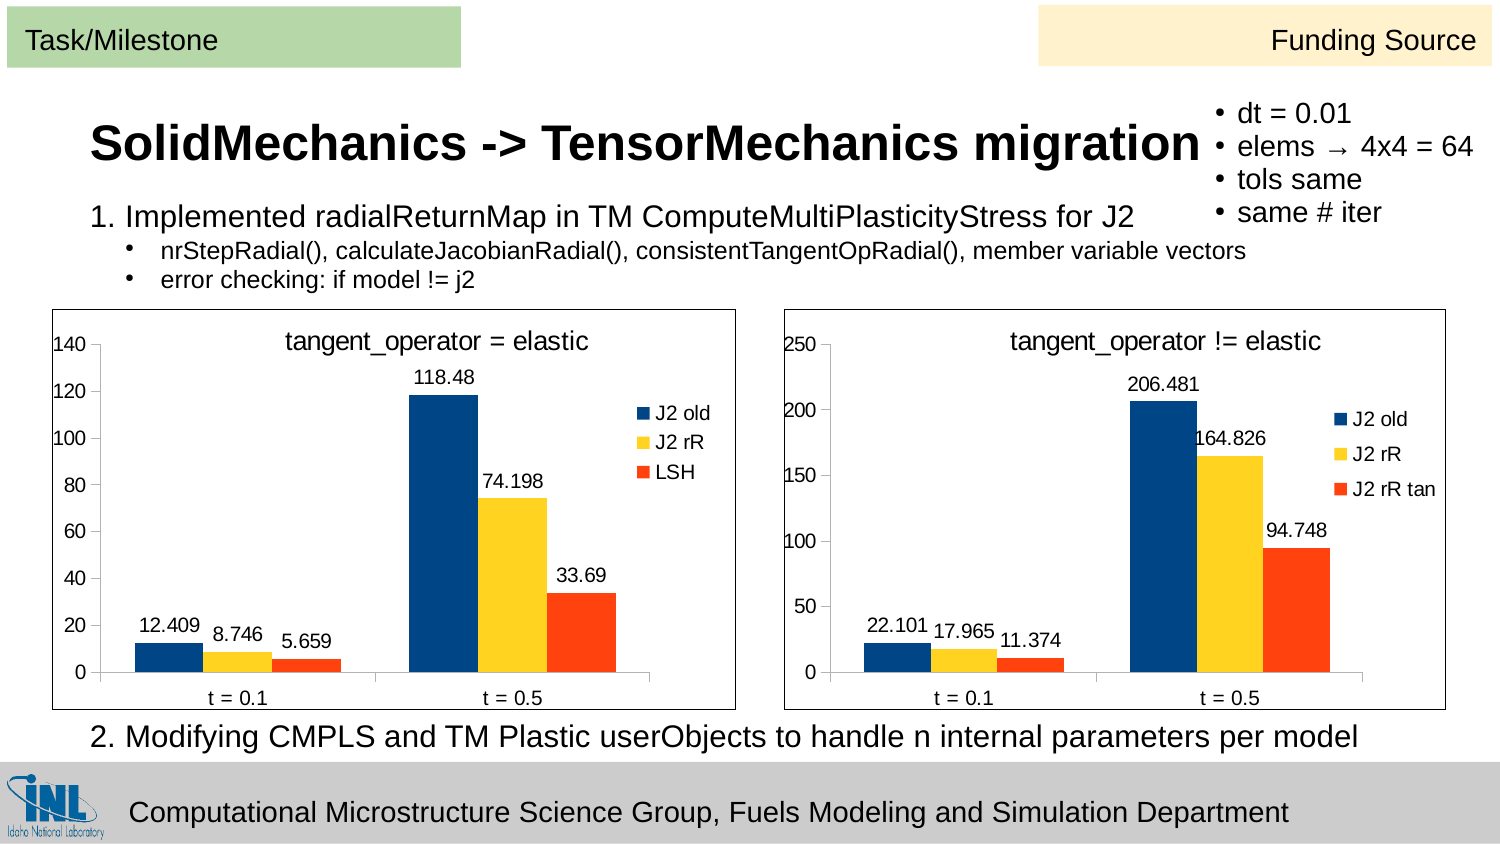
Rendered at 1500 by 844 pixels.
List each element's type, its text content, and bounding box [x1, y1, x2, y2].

text_box SolidMechanics -> TensorMechanics migration [74, 106, 1200, 181]
text_box Task/Milestone [10, 9, 460, 68]
chart [52, 309, 736, 711]
text_box dt = 0.01 elems → 4x4 = 64 tols same same # iter [1200, 90, 1500, 236]
text_box Implemented radialReturnMap in TM ComputeMultiPlasticityStress for J2 nrStepRadial(), calculateJacobianRadial(), consistentTangentOpRadial(), member variable vectors error checking: if model != j2 Modifying CMPLS and TM Plastic userObjects to handle n internal parameters per model [74, 181, 1425, 758]
text_box Funding Source [1042, 9, 1493, 68]
picture [7, 774, 104, 840]
chart [783, 309, 1446, 711]
